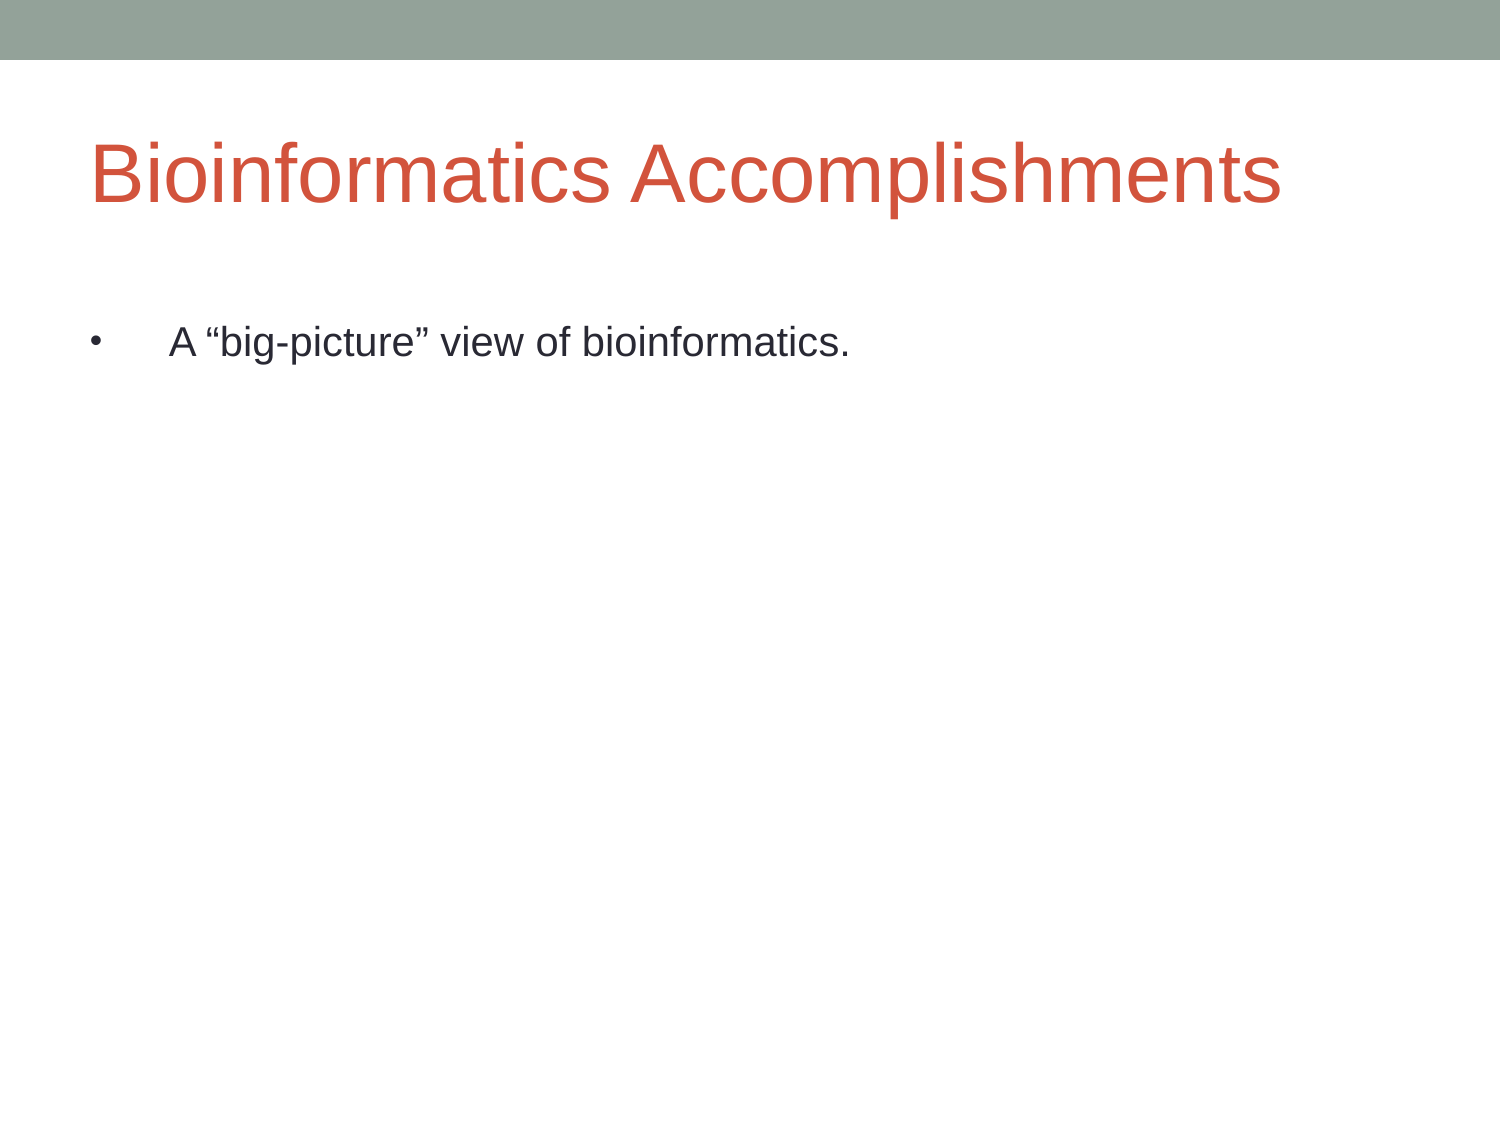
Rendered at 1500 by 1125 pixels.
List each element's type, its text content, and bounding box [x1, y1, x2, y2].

text_box Bioinformatics Accomplishments [74, 87, 1425, 250]
text_box A “big-picture” view of bioinformatics. [74, 262, 1425, 1063]
